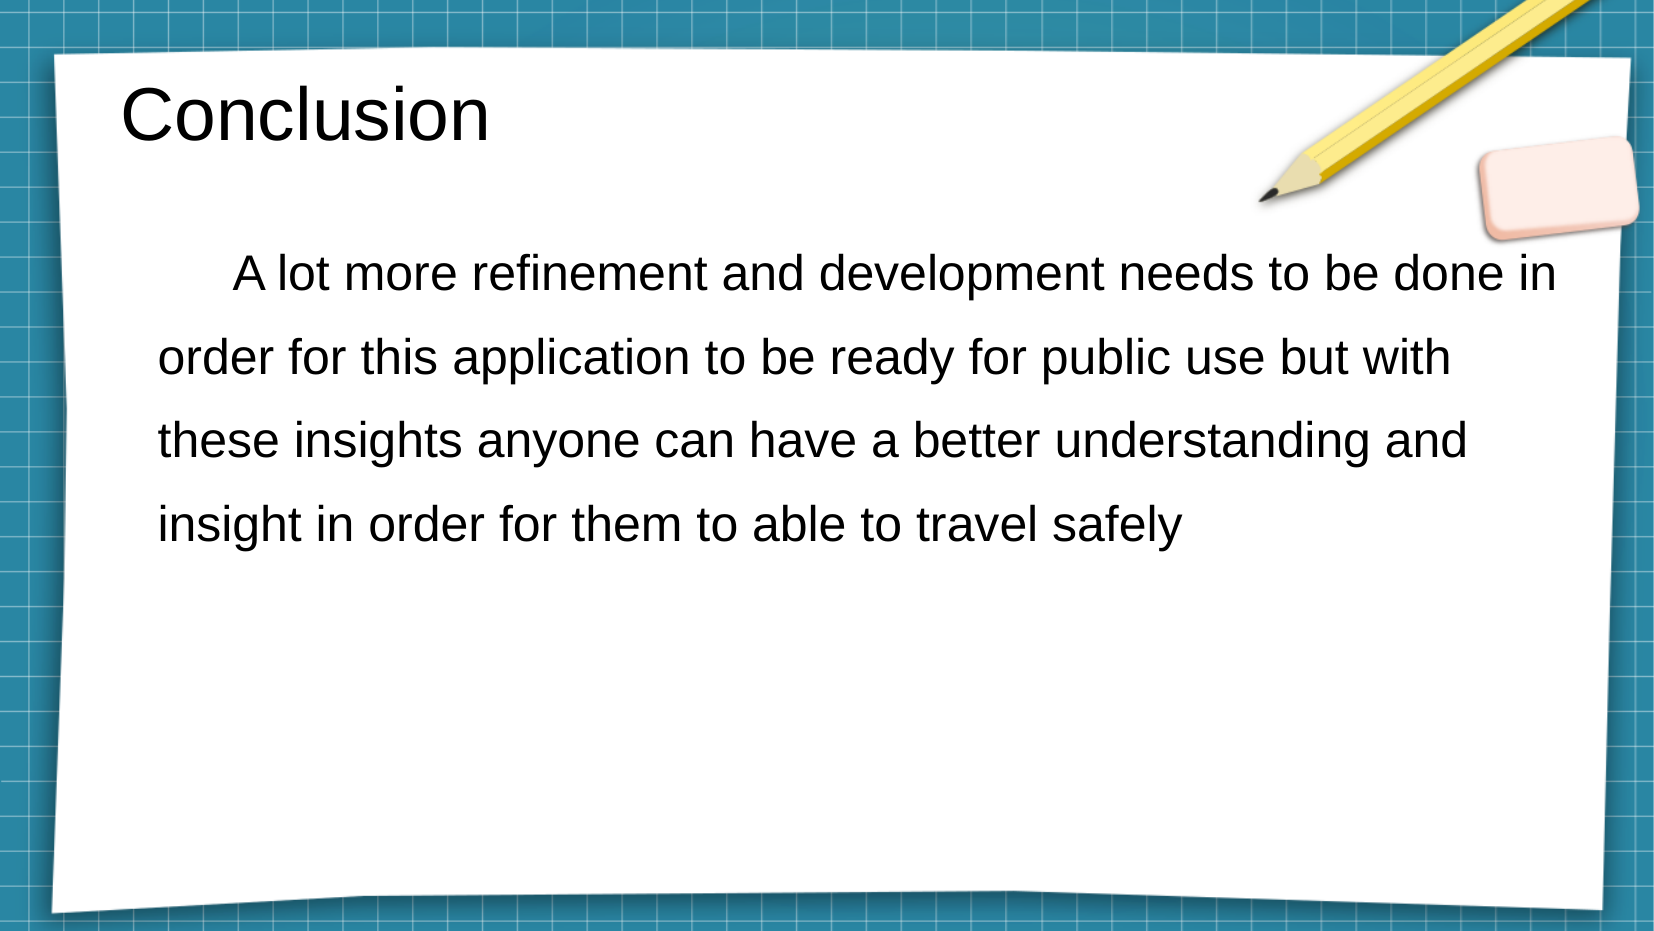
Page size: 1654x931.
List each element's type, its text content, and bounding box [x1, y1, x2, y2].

title Conclusion [82, 37, 1571, 193]
picture [0, 0, 1654, 931]
list A lot more refinement and development needs to be done in order for this application to be ready for public use but with these insights anyone can have a better understanding and insight in order for them to able to travel safely [82, 217, 1571, 758]
